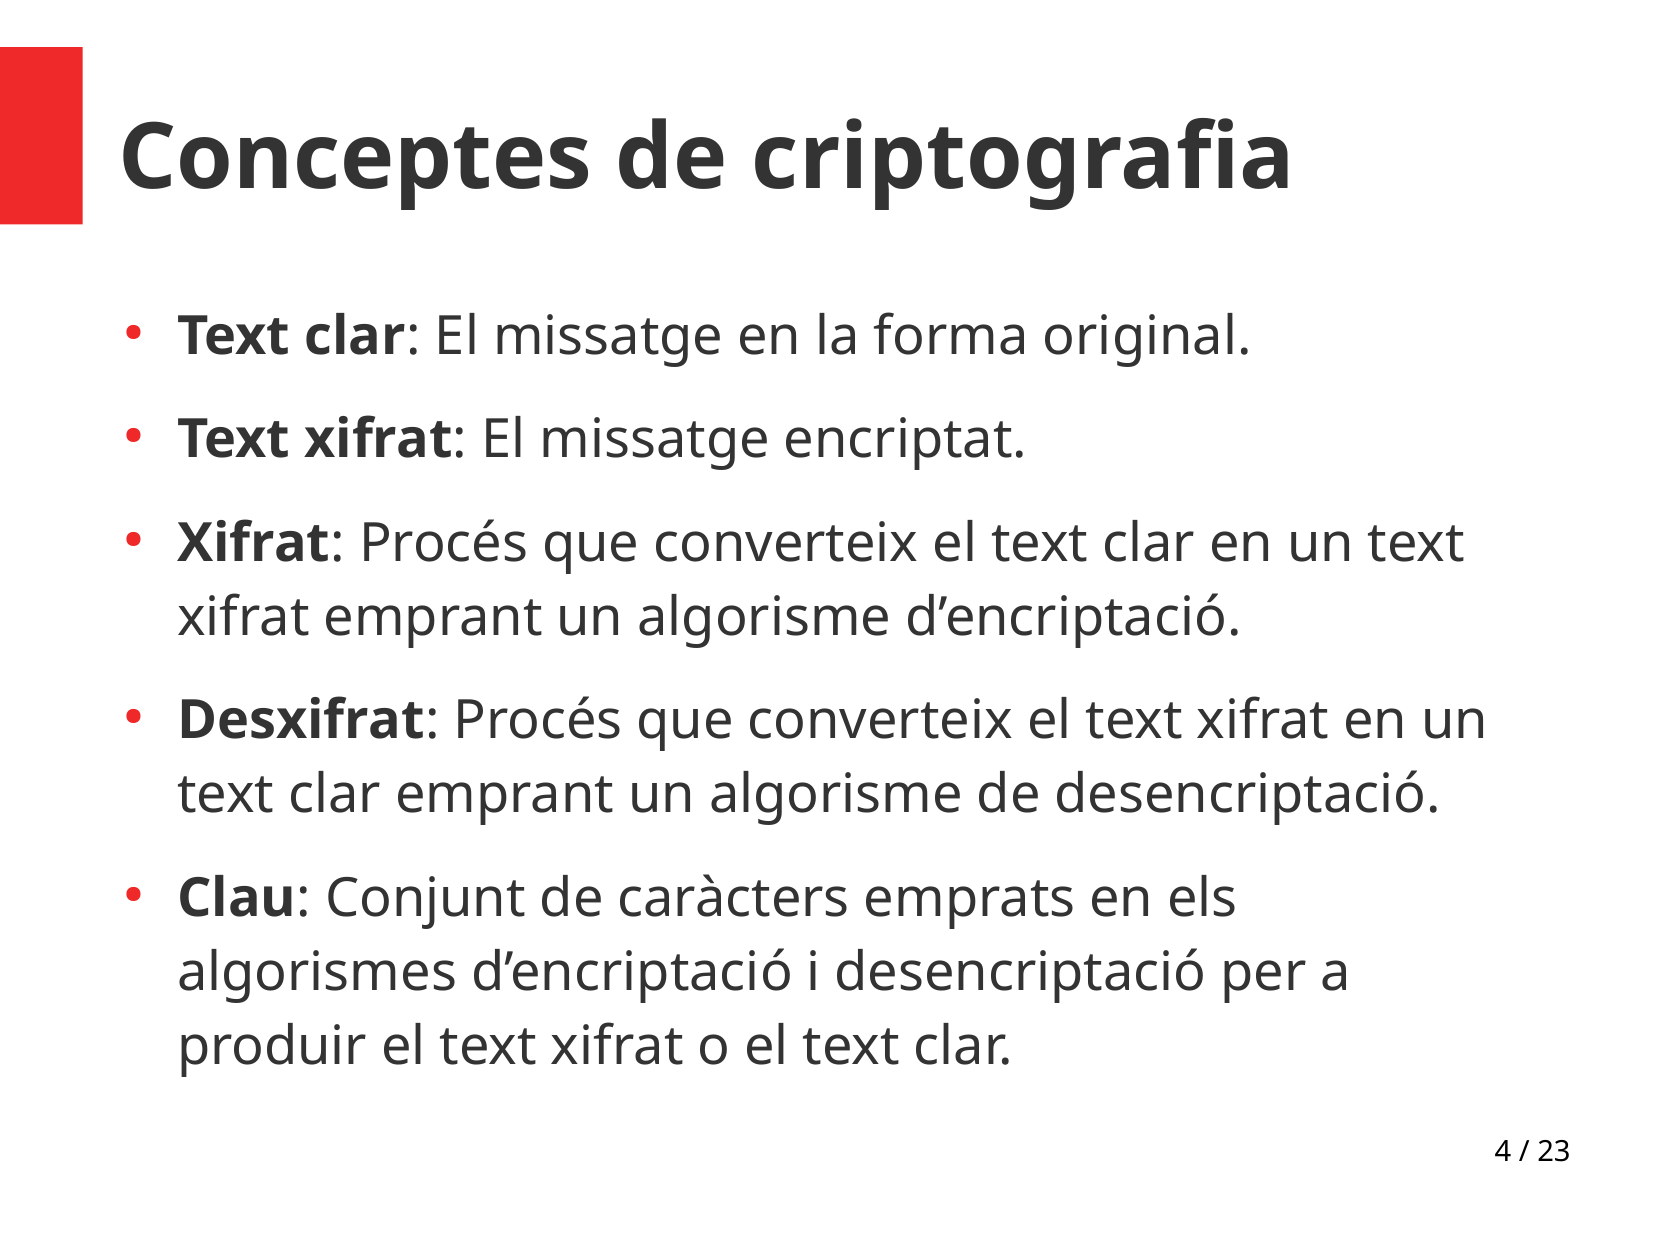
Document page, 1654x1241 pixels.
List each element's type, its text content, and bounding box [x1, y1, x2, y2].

list Text clar: El missatge en la forma original. Text xifrat: El missatge encriptat. Xifrat: Procés que converteix el text clar en un text xifrat emprant un algorisme d’encriptació. Desxifrat: Procés que converteix el text xifrat en un text clar emprant un algorisme de desencriptació. Clau: Conjunt de caràcters emprats en els algorismes d’encriptació i desencriptació per a produir el text xifrat o el text clar. [106, 296, 1524, 1016]
title Conceptes de criptografia [118, 49, 1571, 257]
